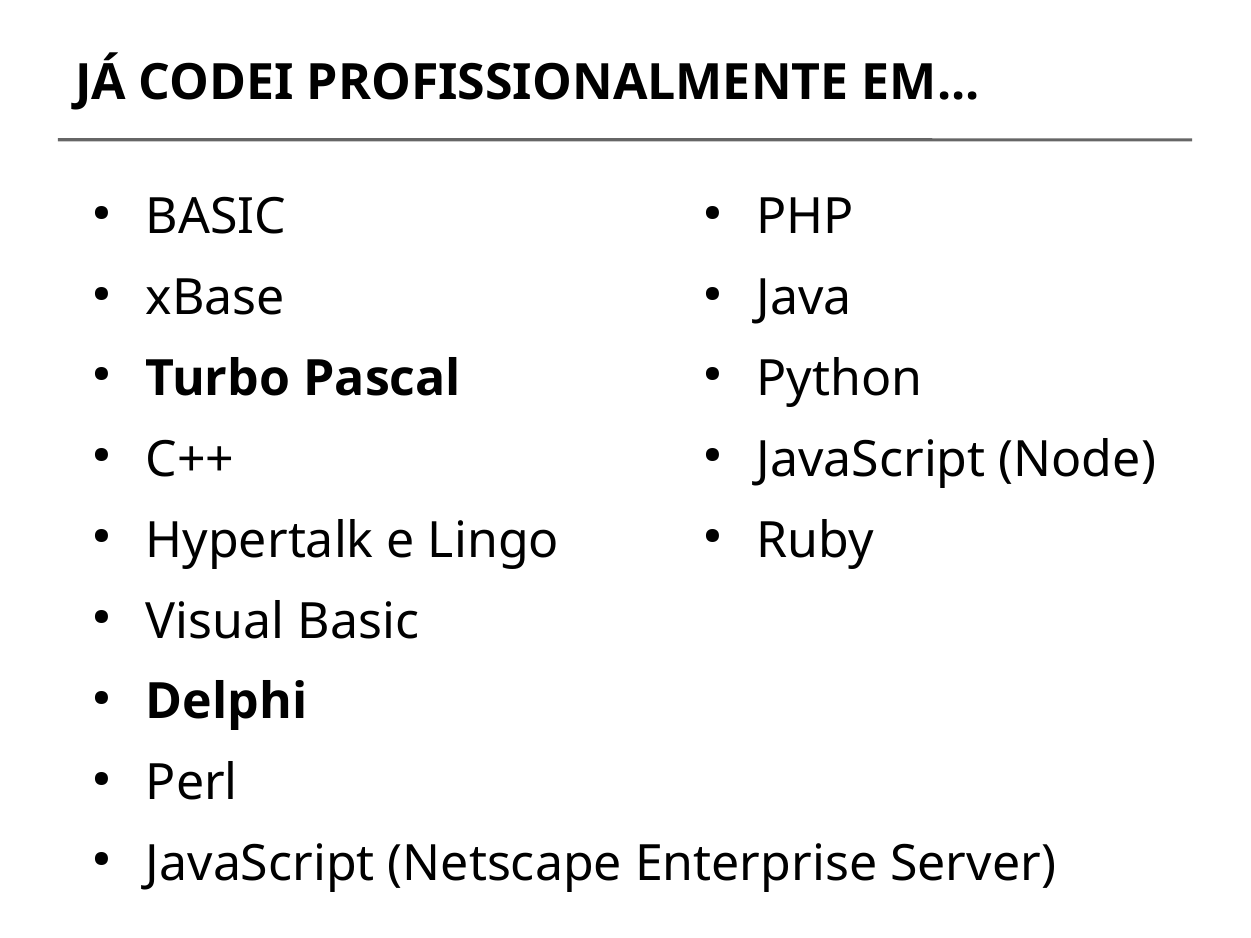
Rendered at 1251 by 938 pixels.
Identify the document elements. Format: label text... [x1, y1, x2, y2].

list PHP Java Python JavaScript (Node) Ruby [673, 171, 1250, 851]
list BASIC xBase Turbo Pascal C++ Hypertalk e Lingo Visual Basic Delphi Perl JavaScript (Netscape Enterprise Server) [62, 171, 673, 851]
title JÁ CODEI PROFISSIONALMENTE EM... [62, 37, 1188, 122]
